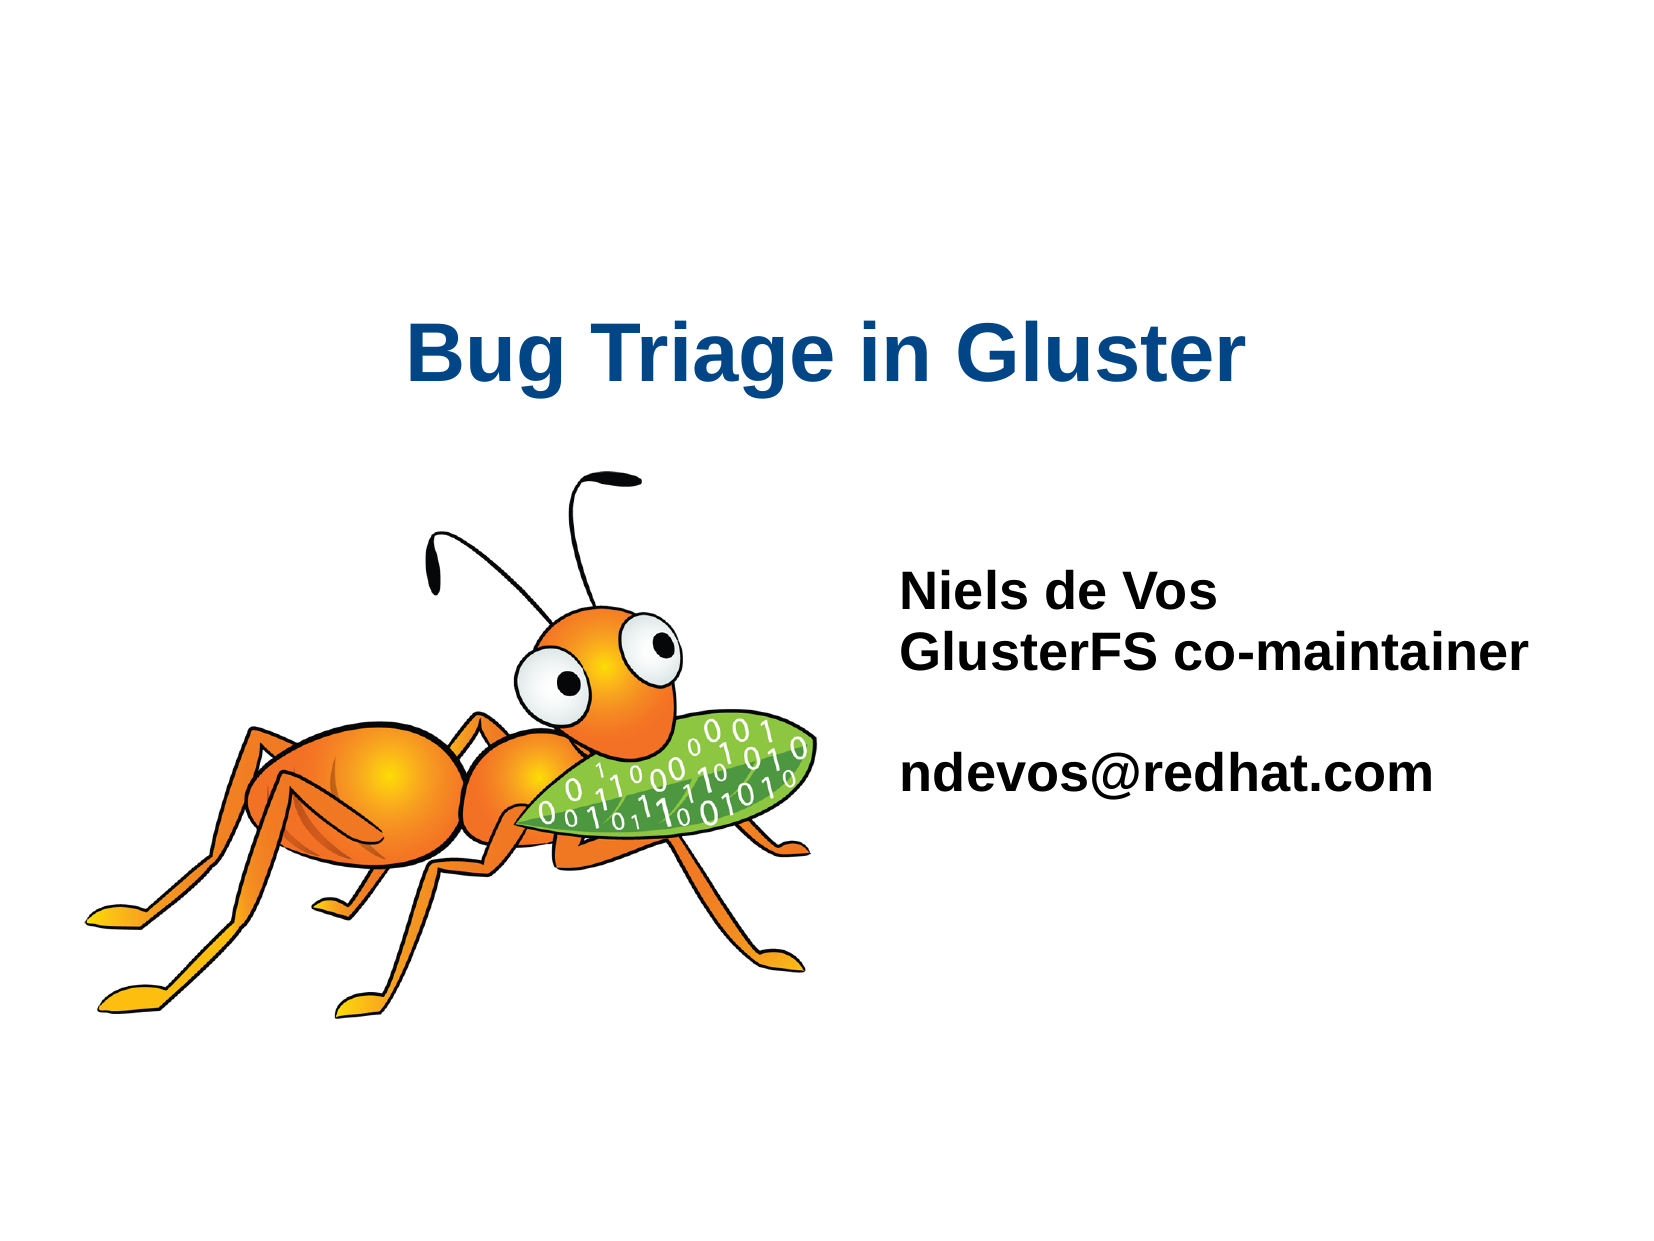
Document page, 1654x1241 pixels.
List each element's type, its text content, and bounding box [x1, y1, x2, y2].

text_box Niels de Vos GlusterFS co-maintainer ndevos@redhat.com [885, 553, 1591, 932]
subtitle Bug Triage in Gluster [82, 259, 1571, 446]
picture [75, 464, 826, 1026]
